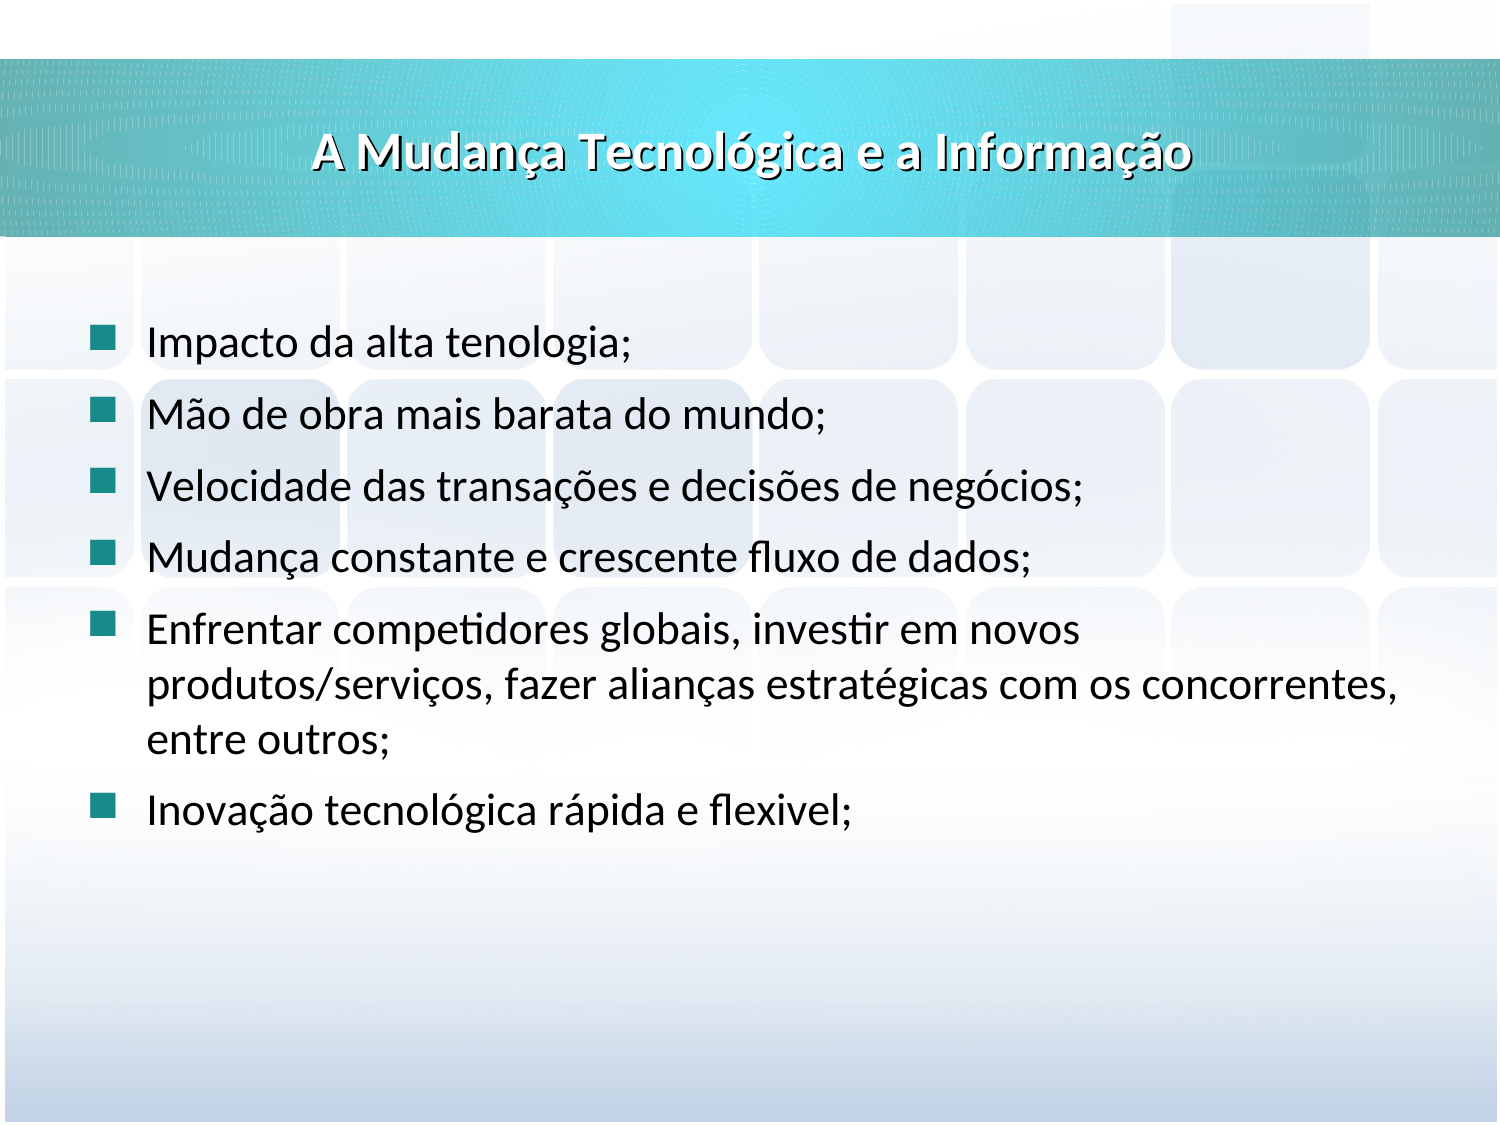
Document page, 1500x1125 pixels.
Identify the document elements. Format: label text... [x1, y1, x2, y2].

list Impacto da alta tenologia; Mão de obra mais barata do mundo; Velocidade das transações e decisões de negócios; Mudança constante e crescente fluxo de dados; Enfrentar competidores globais, investir em novos produtos/serviços, fazer alianças estratégicas com os concorrentes, entre outros; Inovação tecnológica rápida e flexivel; [75, 304, 1426, 1048]
picture [0, 237, 1500, 1125]
text_box A Mudança Tecnológica e a Informação [0, 59, 1500, 237]
picture [0, 0, 1500, 59]
